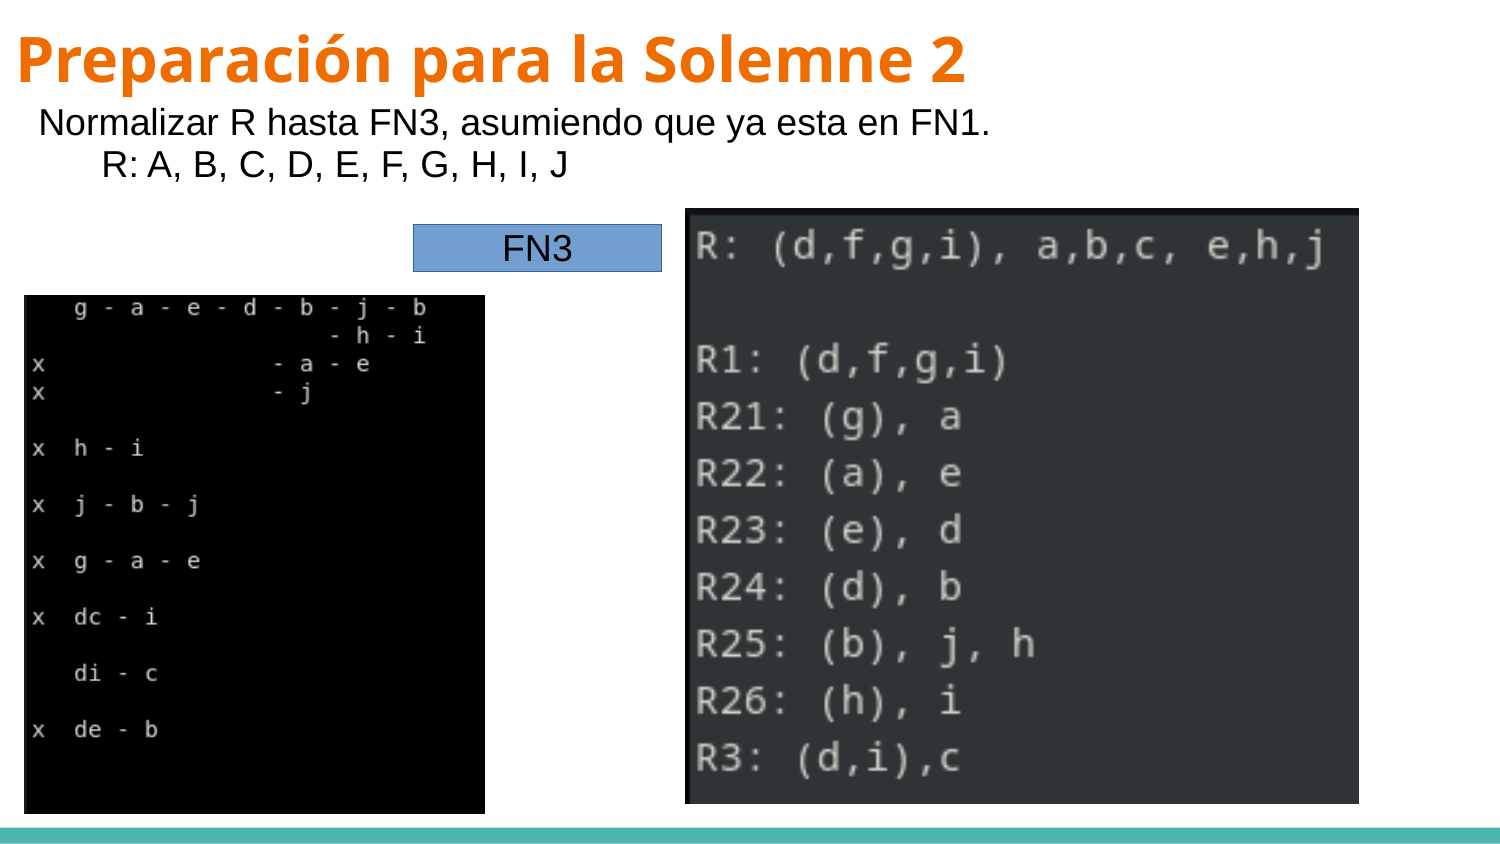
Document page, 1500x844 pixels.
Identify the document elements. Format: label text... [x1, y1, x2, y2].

text_box FN3 [413, 224, 662, 272]
text_box Normalizar R hasta FN3, asumiendo que ya esta en FN1. R: A, B, C, D, E, F, G, H, I, J [23, 94, 1394, 844]
picture [24, 295, 485, 814]
picture [685, 208, 1359, 804]
title Preparación para la Solemne 2 [0, 0, 1398, 116]
